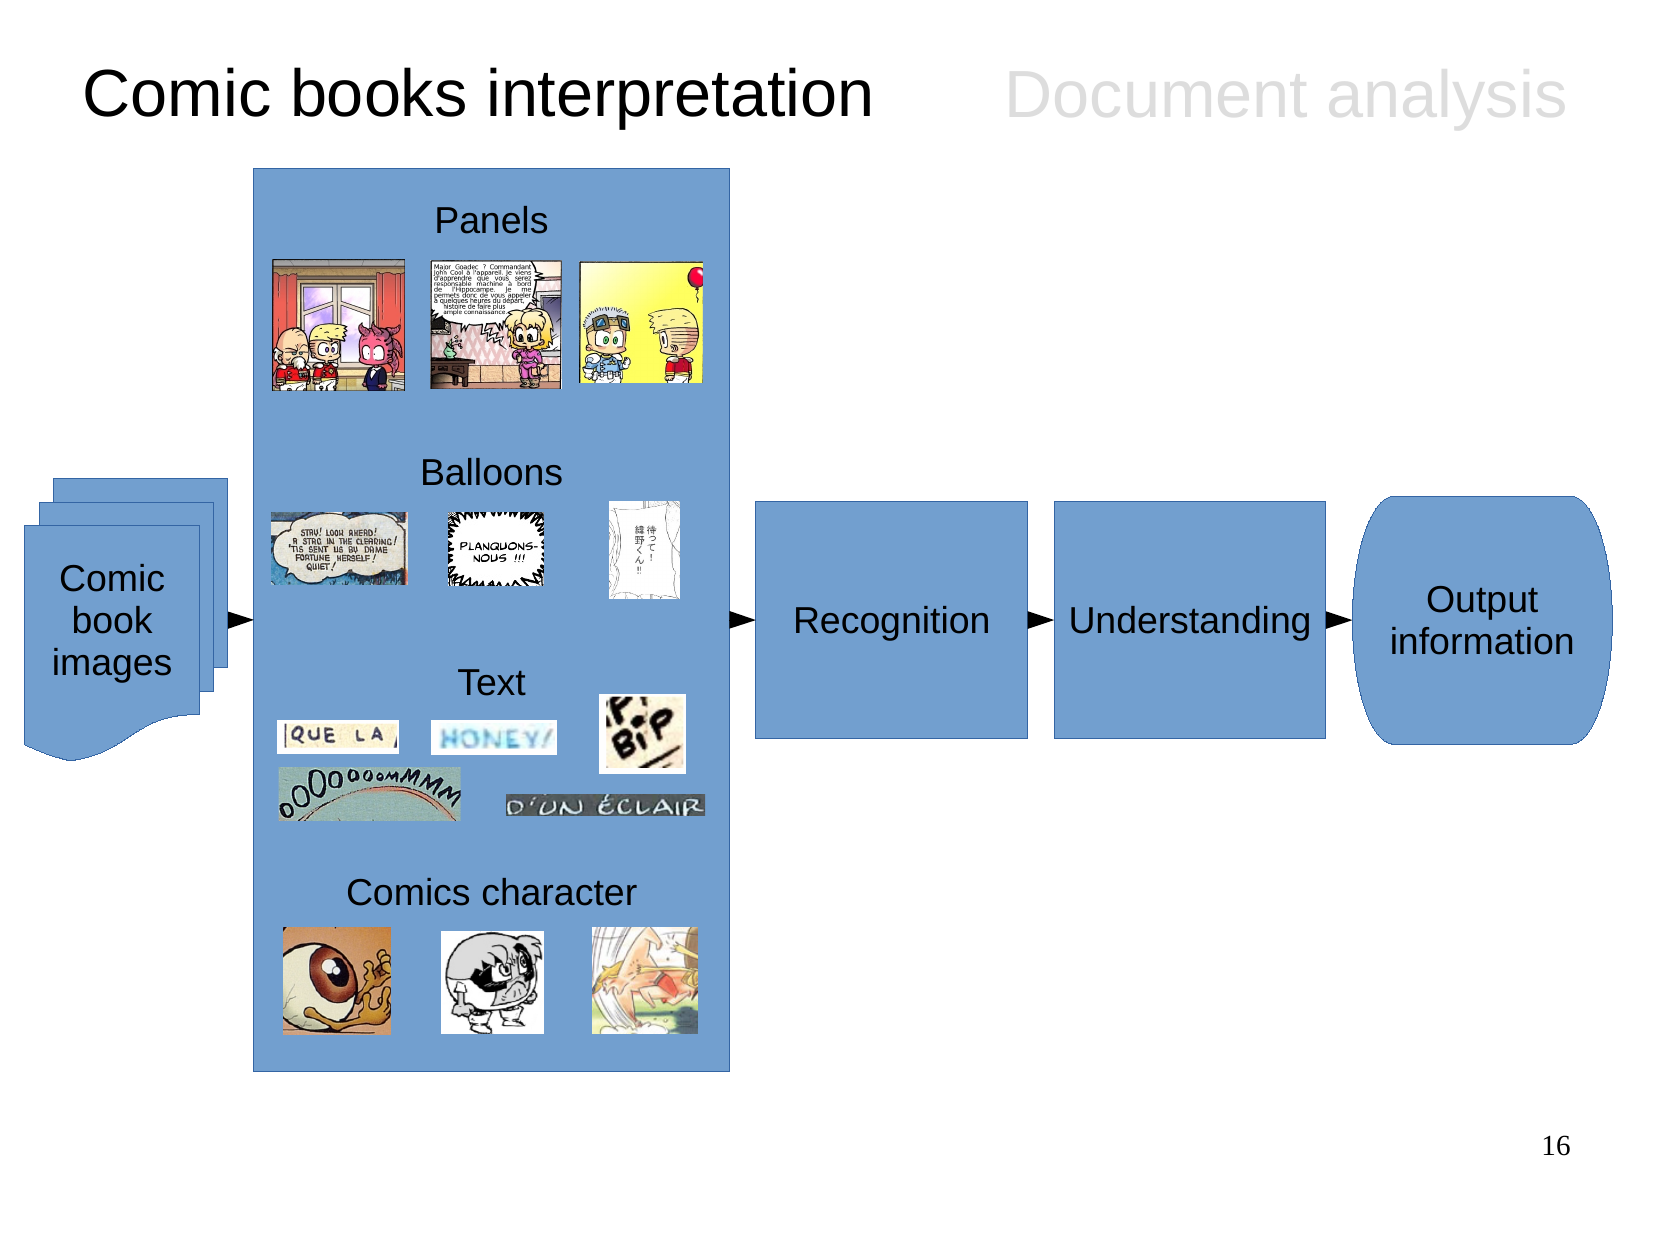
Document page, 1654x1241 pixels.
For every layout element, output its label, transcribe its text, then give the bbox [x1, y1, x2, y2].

text_box Comic book images [24, 478, 228, 761]
text_box Panels Balloons Text Comics character [253, 168, 730, 1072]
text_box Recognition [755, 501, 1028, 739]
picture [271, 512, 408, 585]
picture [272, 259, 405, 391]
text_box Output information [1352, 496, 1613, 745]
picture [278, 767, 461, 821]
picture [599, 694, 686, 774]
picture [441, 931, 544, 1034]
picture [506, 794, 706, 816]
picture [609, 501, 680, 599]
picture [277, 720, 399, 754]
picture [579, 261, 703, 383]
picture [283, 927, 391, 1035]
title Comic books interpretation [82, 47, 1571, 140]
text_box Understanding [1054, 501, 1326, 739]
picture [592, 927, 698, 1034]
picture [430, 260, 562, 390]
picture [431, 720, 557, 756]
picture [448, 512, 544, 586]
